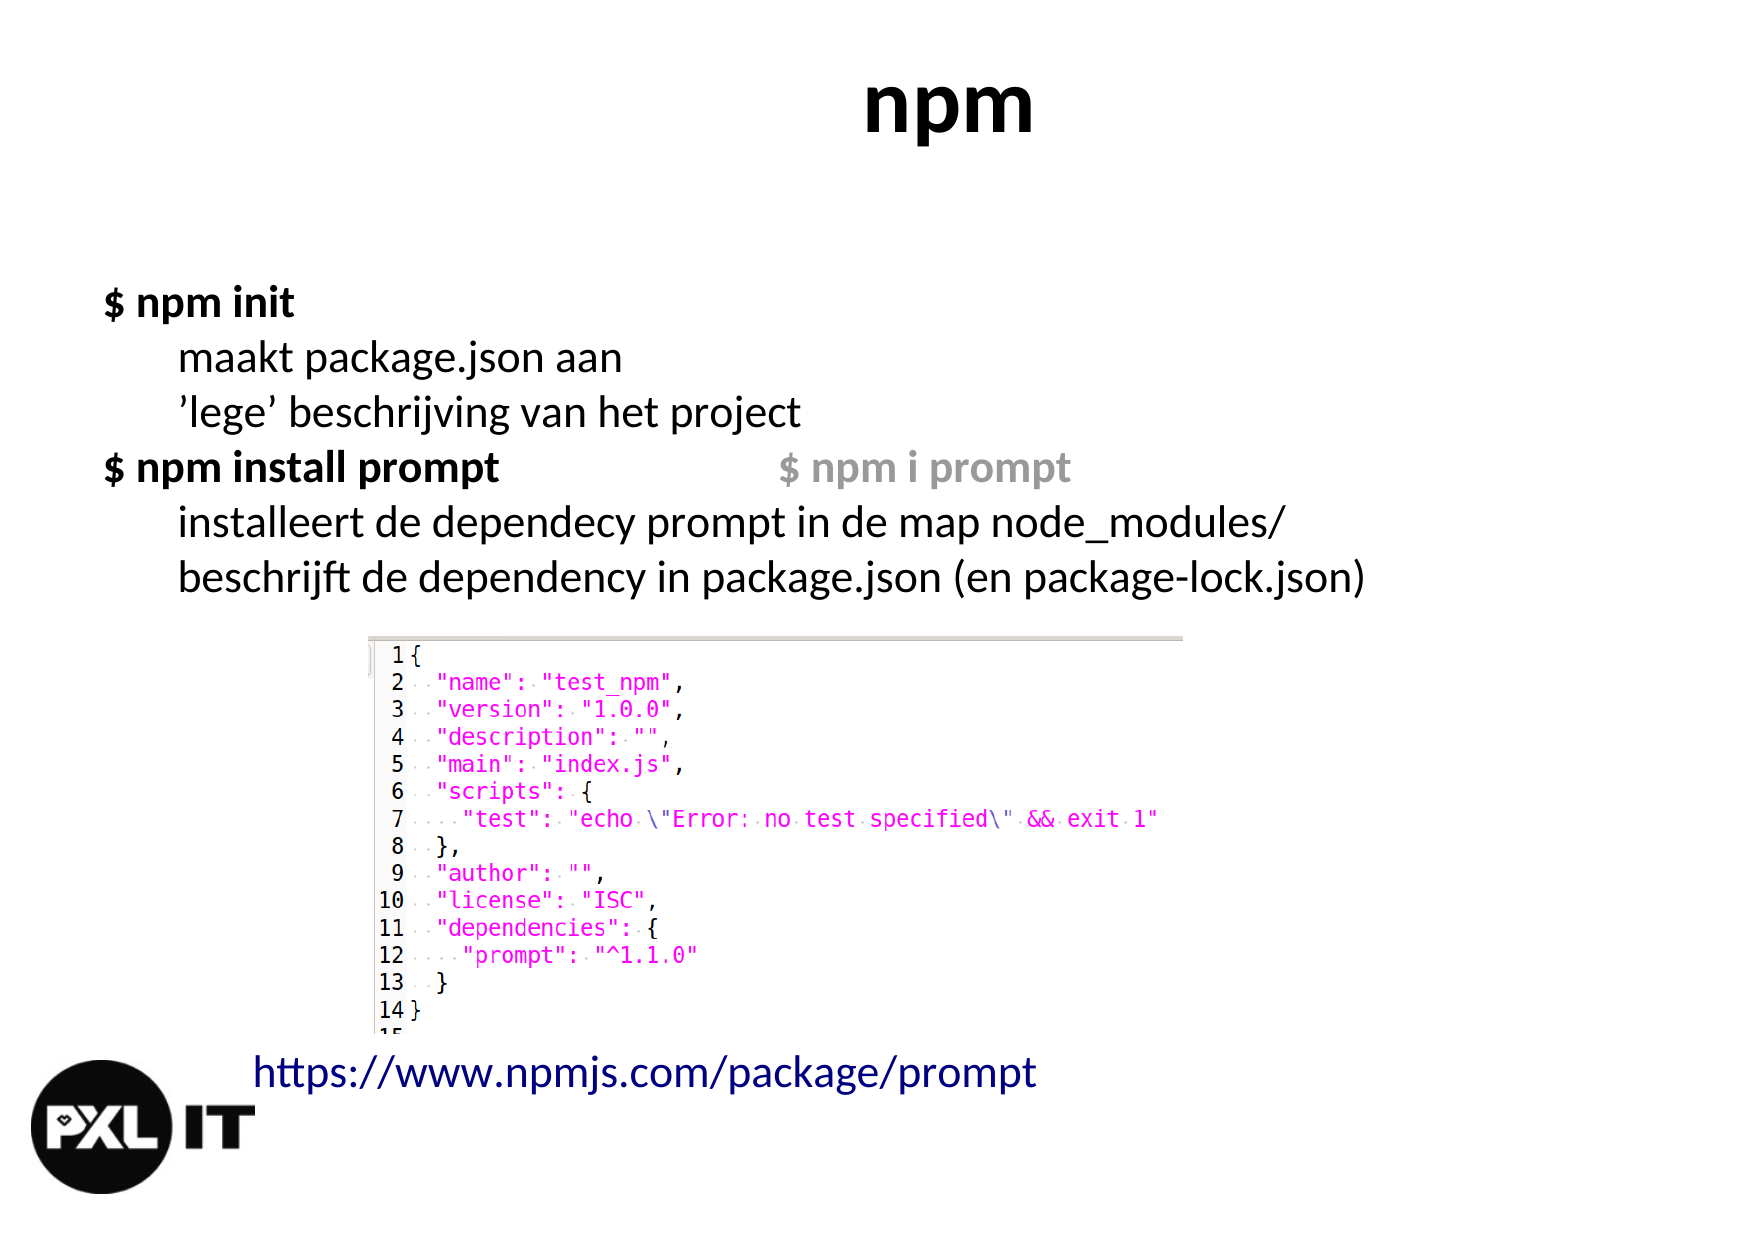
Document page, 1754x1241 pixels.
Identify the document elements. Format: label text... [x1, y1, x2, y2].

text_box npm [235, 33, 1684, 159]
picture [31, 1060, 255, 1194]
text_box $ npm init maakt package.json aan ’lege’ beschrijving van het project $ npm install prompt $ npm i prompt installeert de dependecy prompt in de map node_modules/ beschrijft de dependency in package.json (en package-lock.json) https://www.npmjs.com/package/prompt [87, 264, 1754, 1160]
picture [368, 636, 1183, 1034]
